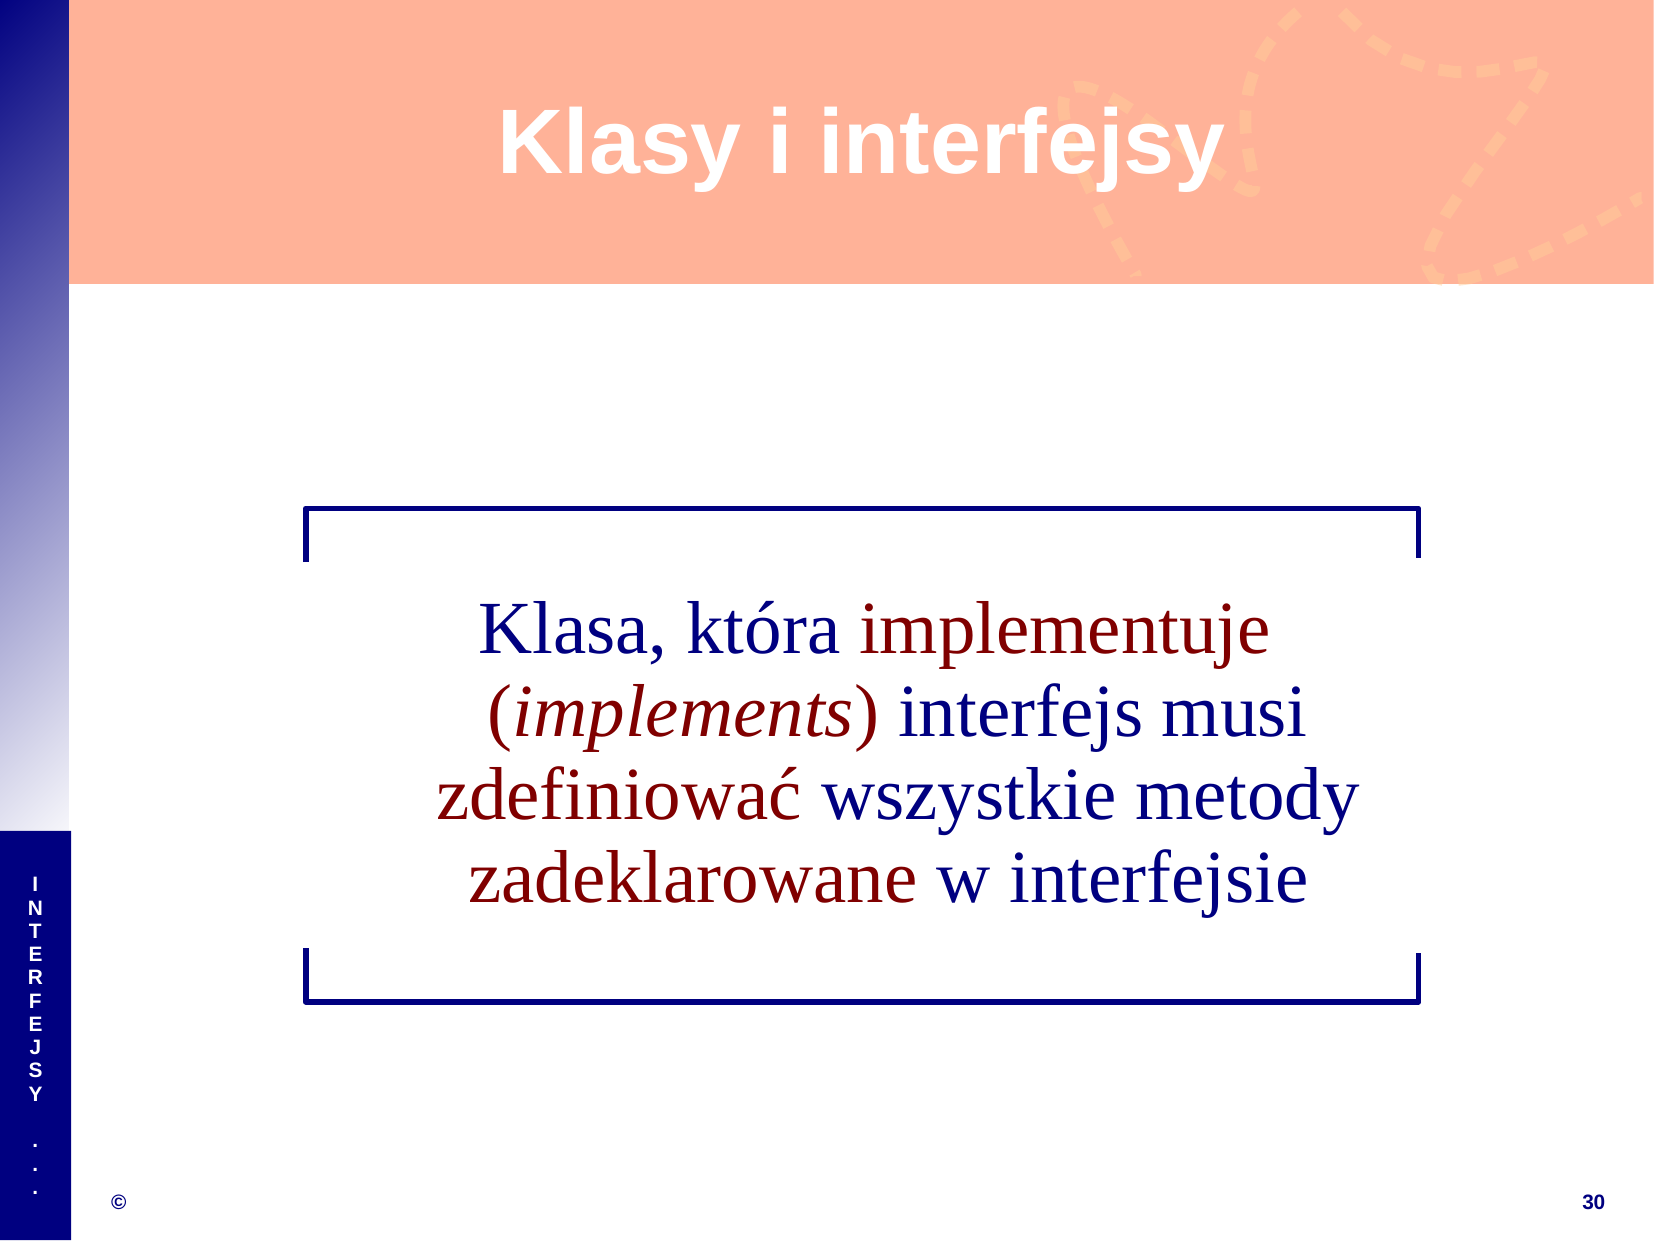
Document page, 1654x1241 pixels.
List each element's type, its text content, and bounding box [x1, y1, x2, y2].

title Klasy i interfejsy [70, 37, 1654, 246]
text_box Klasa, która implementuje (implements) interfejs musi zdefiniować wszystkie metody zadeklarowane w interfejsie [325, 472, 1399, 1034]
text_box I N T E R F E J S Y . . . [0, 830, 71, 1241]
